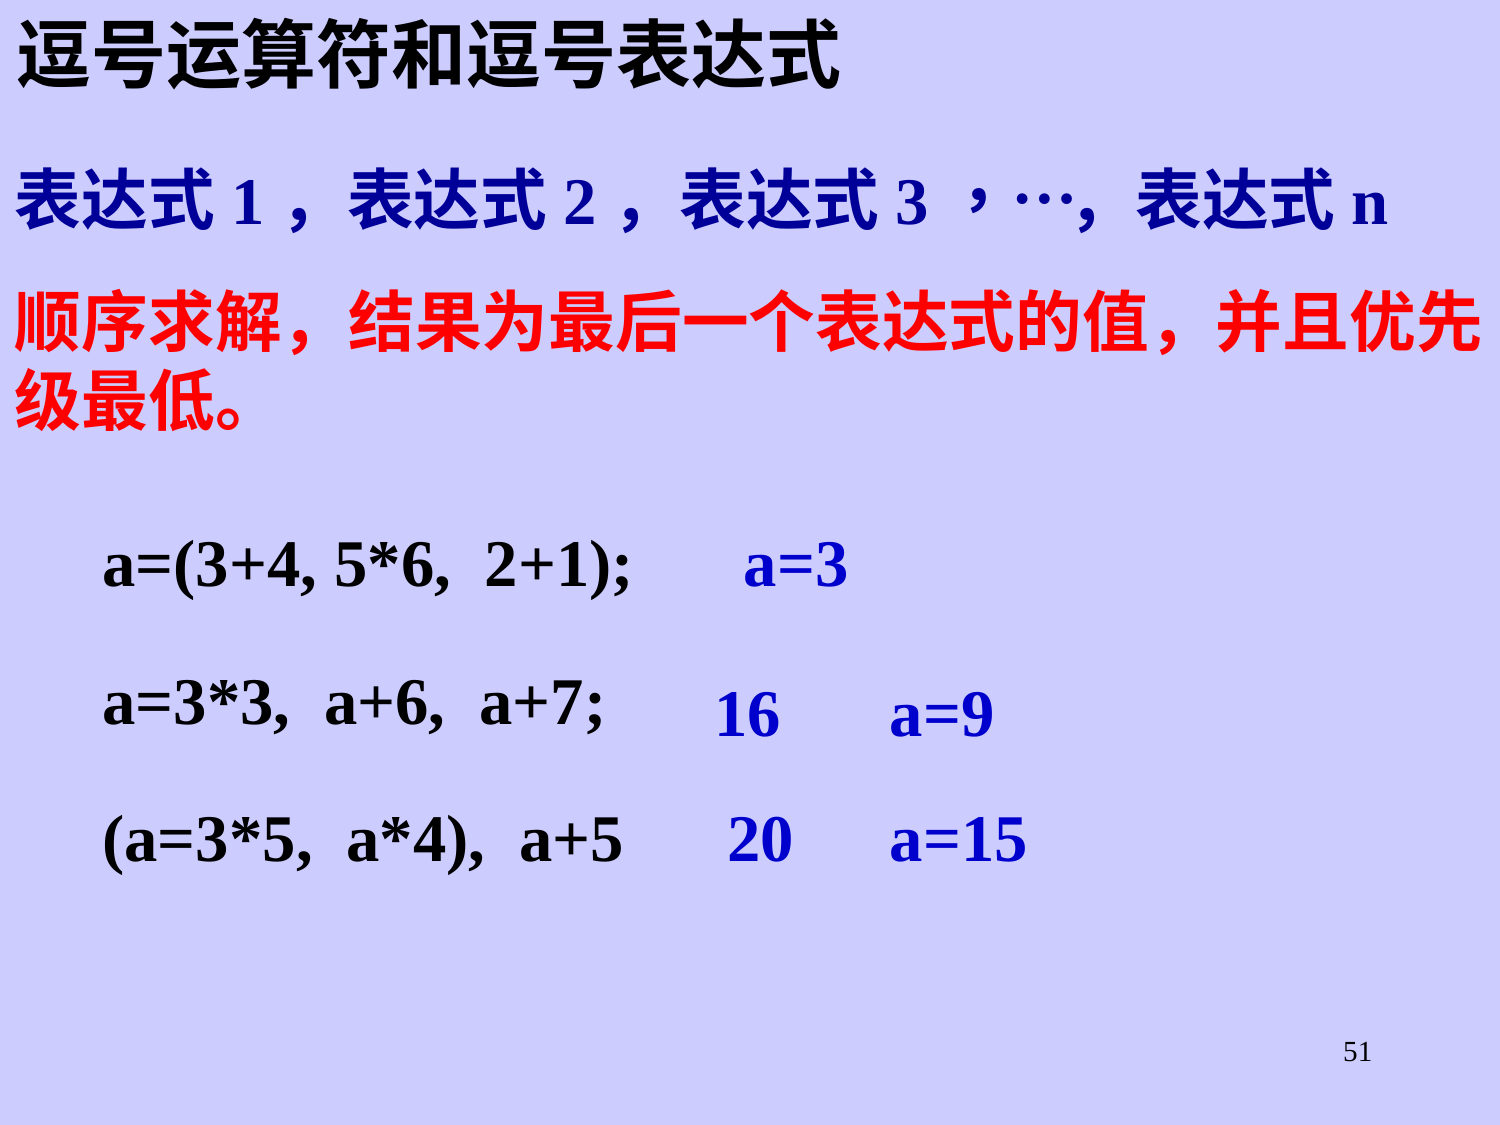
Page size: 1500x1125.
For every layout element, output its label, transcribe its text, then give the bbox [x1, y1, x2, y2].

text_box <编号> [1074, 1025, 1388, 1101]
text_box a=(3+4, 5*6, 2+1); [87, 512, 651, 649]
text_box a=9 [874, 662, 1188, 758]
text_box a=3*3, a+6, a+7; [87, 649, 838, 746]
text_box 20 [712, 787, 838, 883]
text_box a=3 [712, 512, 1238, 608]
text_box 逗号运算符和逗号表达式 [1, 0, 857, 106]
text_box a=15 [874, 787, 1138, 883]
text_box 16 [699, 662, 826, 758]
text_box (a=3*5, a*4), a+5 [87, 787, 712, 883]
text_box 表达式1，表达式2，表达式3，…，表达式n 顺序求解，结果为最后一个表达式的值，并且优先级最低。 [0, 149, 1500, 447]
